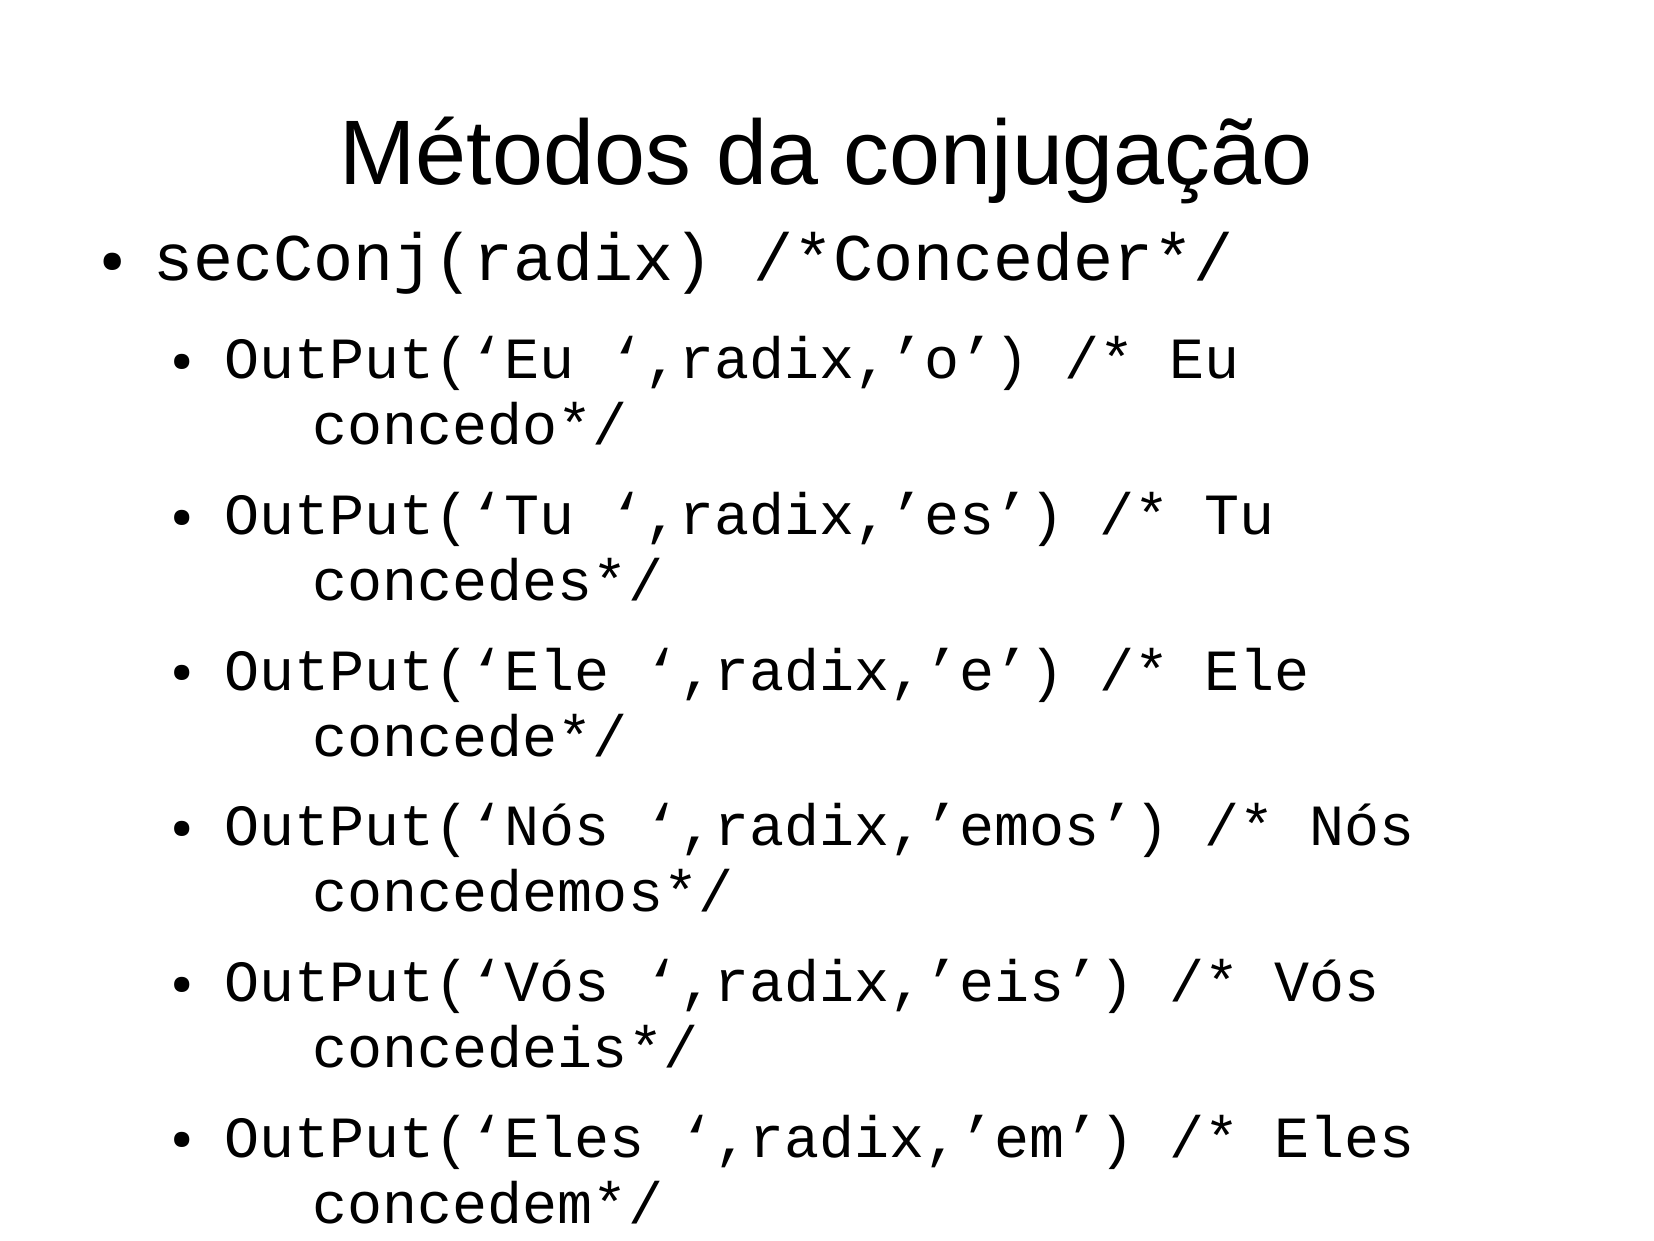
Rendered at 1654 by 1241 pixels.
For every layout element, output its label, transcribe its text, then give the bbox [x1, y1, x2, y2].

list secConj(radix) /*Conceder*/ OutPut(‘Eu ‘,radix,’o’) /* Eu concedo*/ OutPut(‘Tu ‘,radix,’es’) /* Tu concedes*/ OutPut(‘Ele ‘,radix,’e’) /* Ele concede*/ OutPut(‘Nós ‘,radix,’emos’) /* Nós concedemos*/ OutPut(‘Vós ‘,radix,’eis’) /* Vós concedeis*/ OutPut(‘Eles ‘,radix,’em’) /* Eles concedem*/ [82, 225, 1571, 1202]
title Métodos da conjugação [82, 49, 1571, 225]
